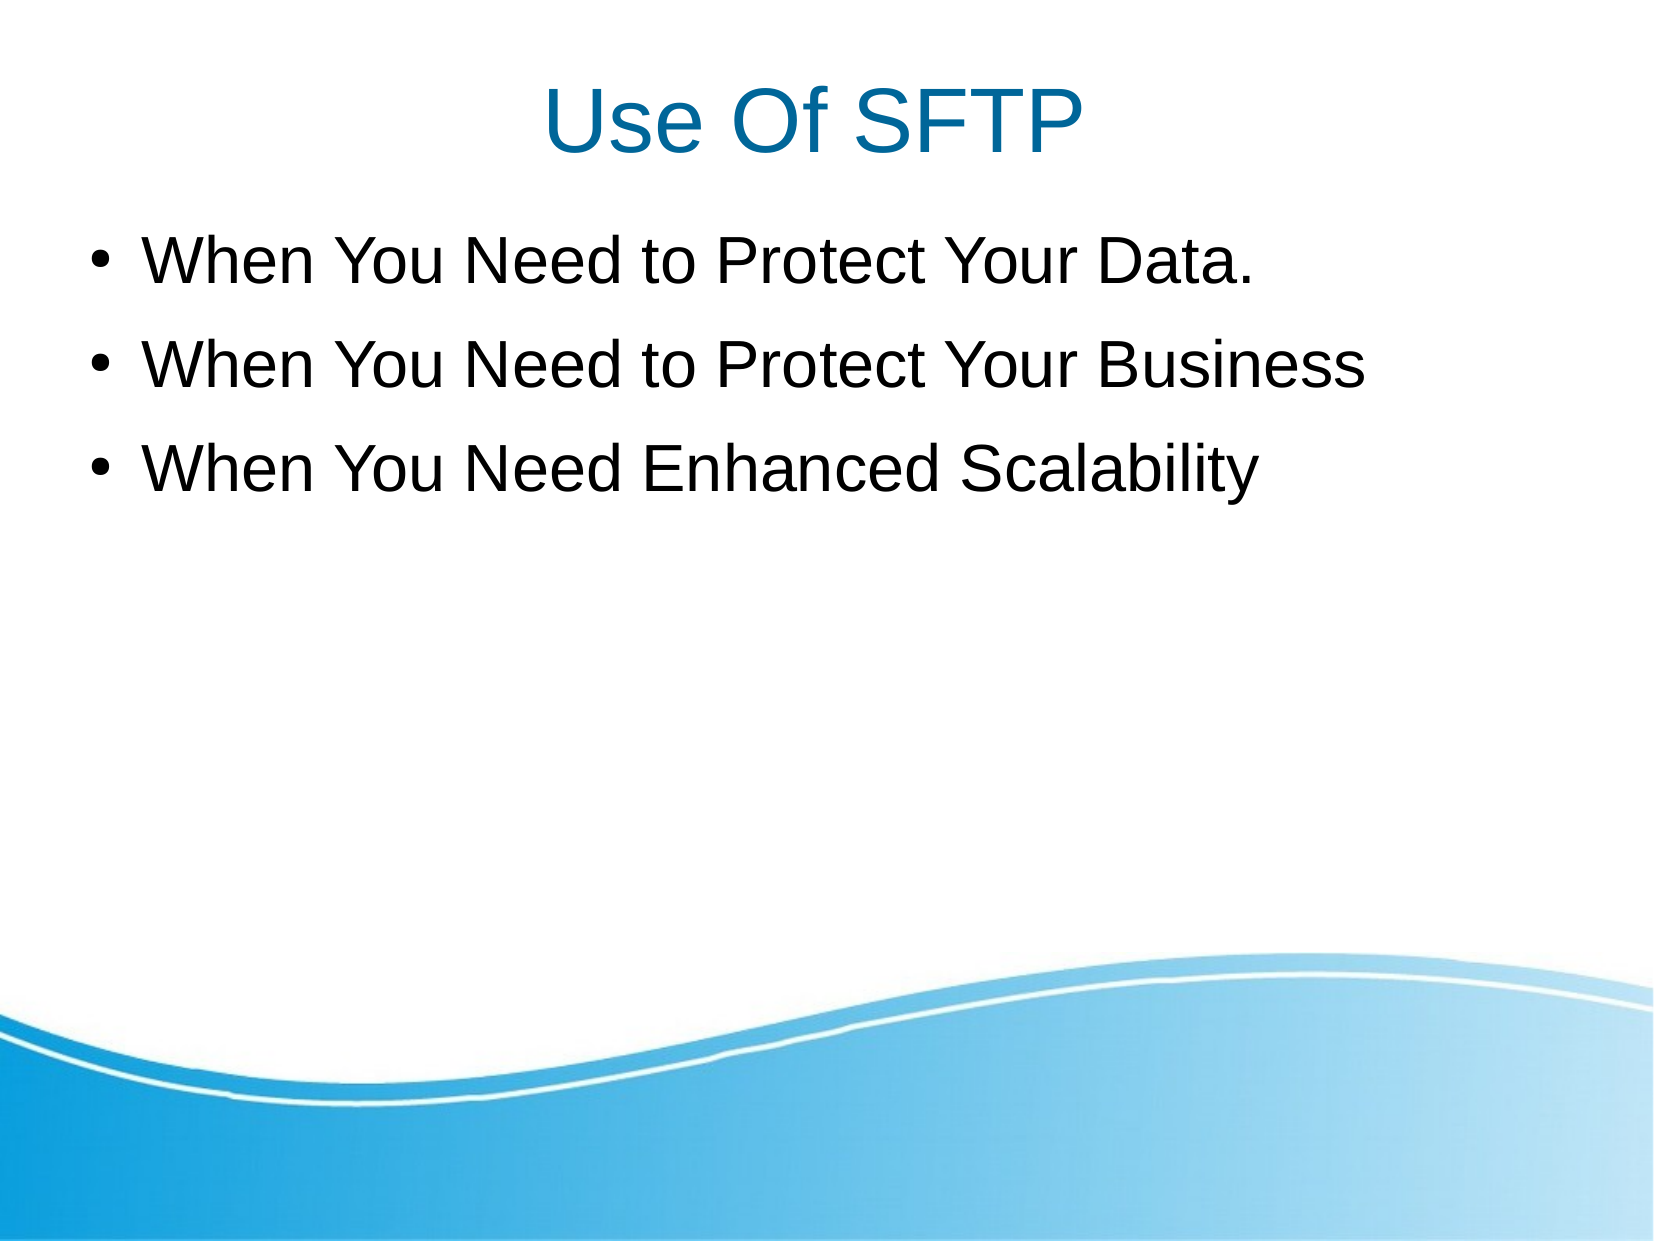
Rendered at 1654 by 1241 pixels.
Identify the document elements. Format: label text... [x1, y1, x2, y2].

title Use Of SFTP [70, 17, 1560, 222]
picture [0, 952, 1654, 1241]
list When You Need to Protect Your Data. When You Need to Protect Your Business When You Need Enhanced Scalability [70, 222, 1560, 567]
